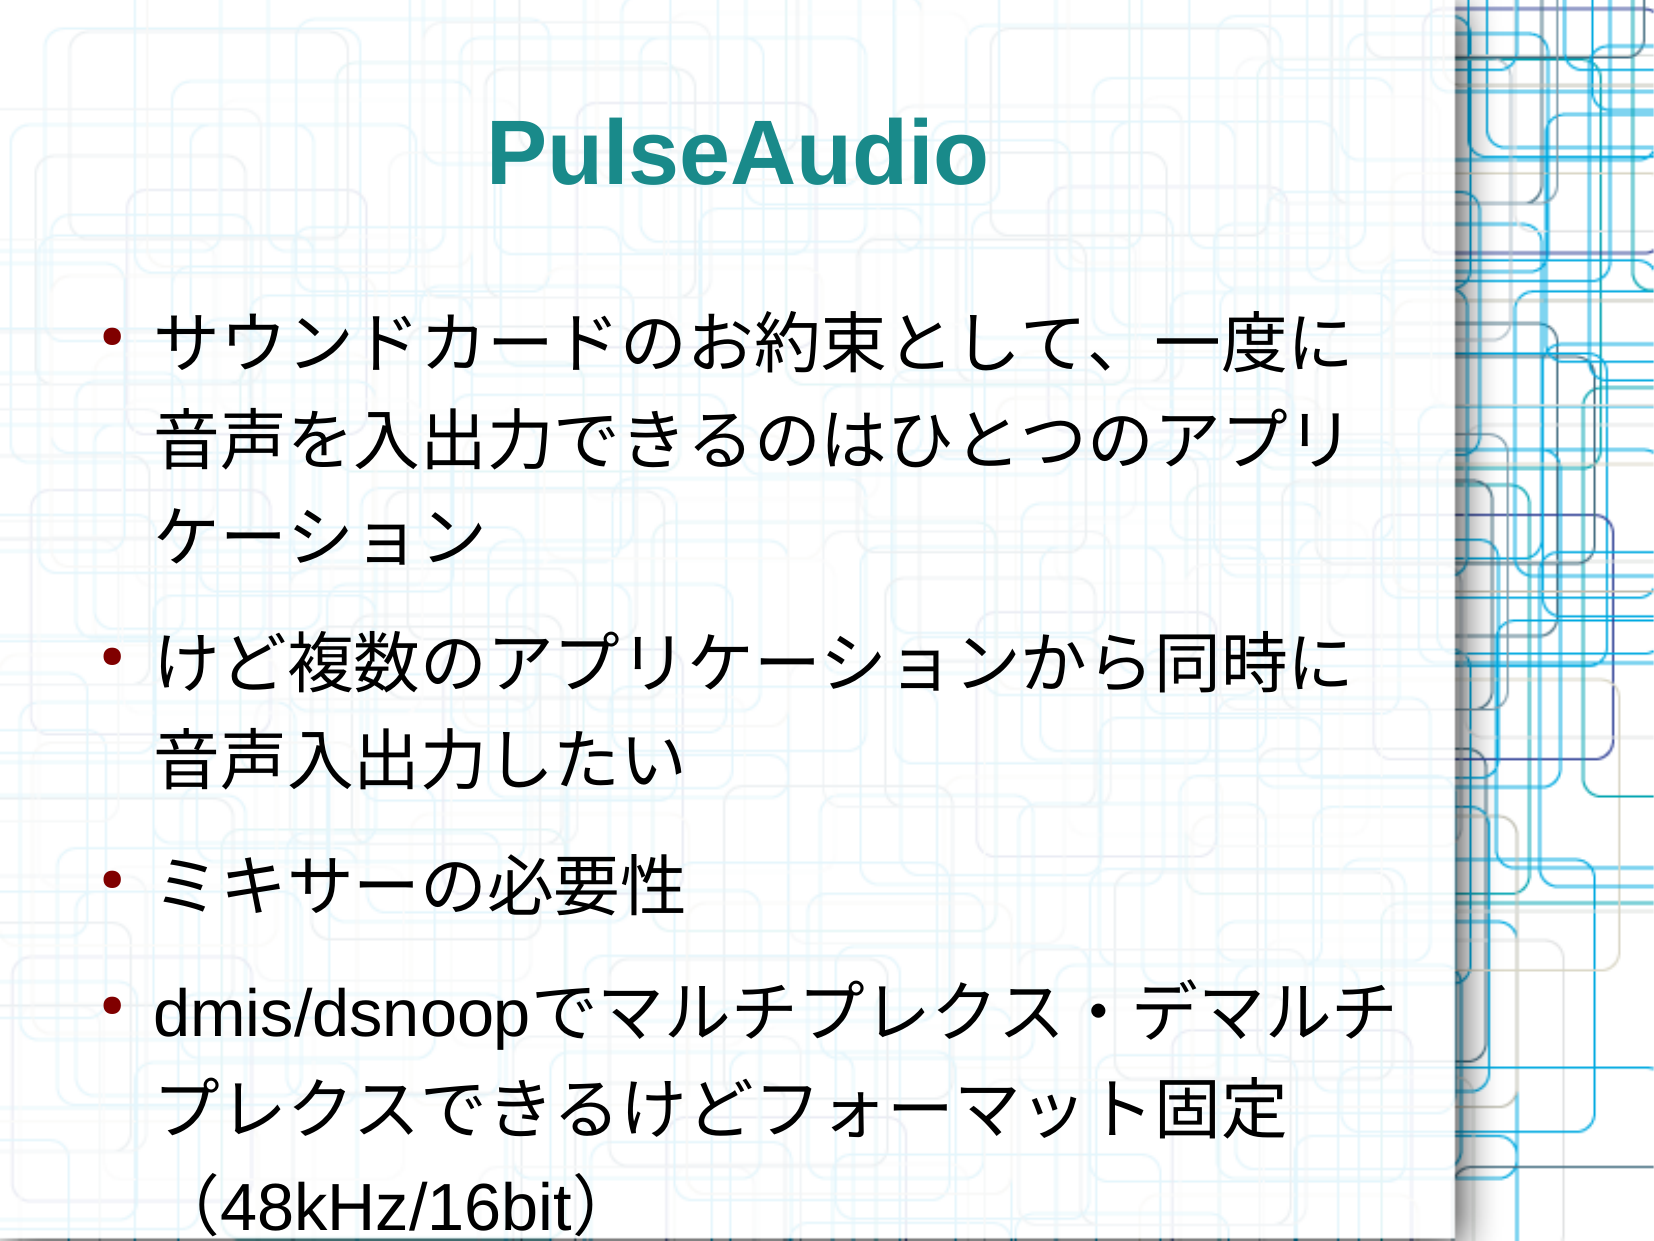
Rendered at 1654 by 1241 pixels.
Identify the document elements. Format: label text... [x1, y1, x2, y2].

picture [0, 0, 1654, 1241]
title PulseAudio [59, 49, 1418, 257]
list サウンドカードのお約束として、一度に音声を入出力できるのはひとつのアプリケーション けど複数のアプリケーションから同時に音声入出力したい ミキサーの必要性 dmis/dsnoopでマルチプレクス・デマルチプレクスできるけどフォーマット固定（48kHz/16bit） ソフトウェアミキサーとしてのPulseAudio [82, 290, 1418, 1156]
